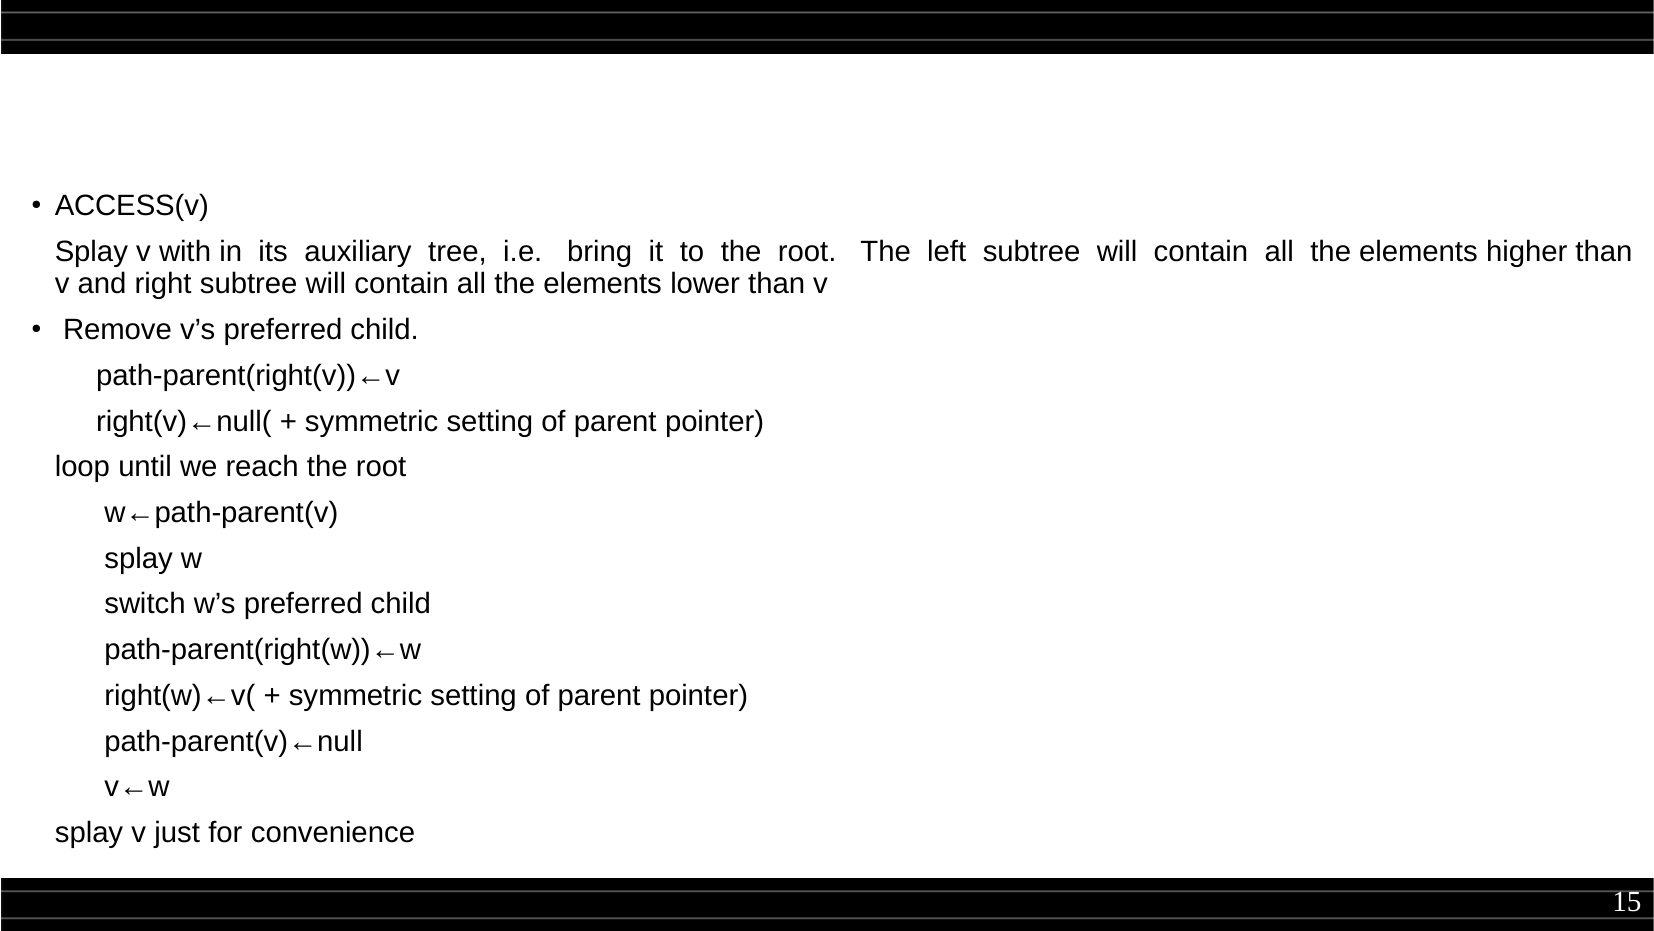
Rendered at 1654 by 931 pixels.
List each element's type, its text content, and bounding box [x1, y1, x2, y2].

list ACCESS(v) Splay v with in its auxiliary tree, i.e. bring it to the root. The left subtree will contain all the elements higher than v and right subtree will contain all the elements lower than v Remove v’s preferred child. path-parent(right(v))←v right(v)←null( + symmetric setting of parent pointer) loop until we reach the root w←path-parent(v) splay w switch w’s preferred child path-parent(right(w))←w right(w)←v( + symmetric setting of parent pointer) path-parent(v)←null v←w splay v just for convenience [23, 188, 1642, 863]
picture [1, 0, 1654, 54]
picture [1, 878, 1654, 931]
